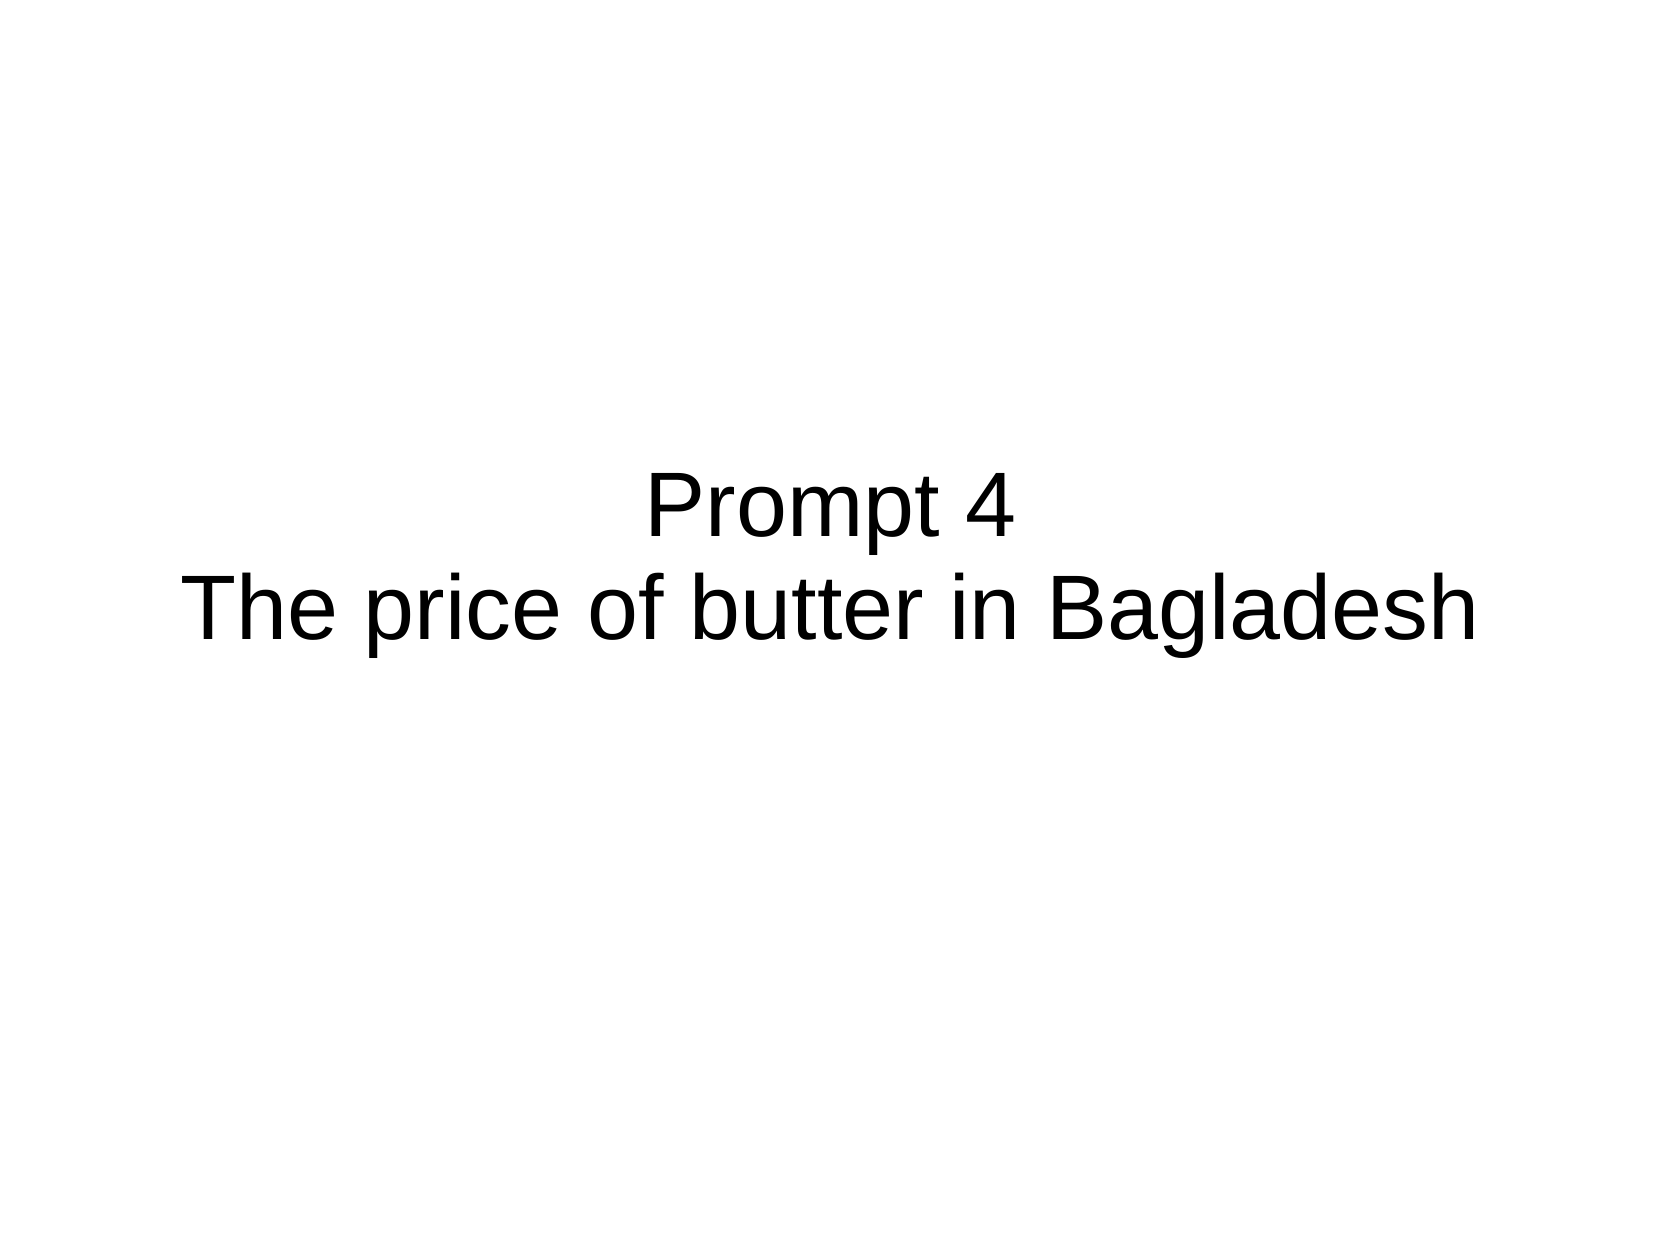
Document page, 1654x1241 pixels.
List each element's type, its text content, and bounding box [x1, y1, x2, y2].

title Prompt 4 The price of butter in Bagladesh [86, 452, 1576, 661]
